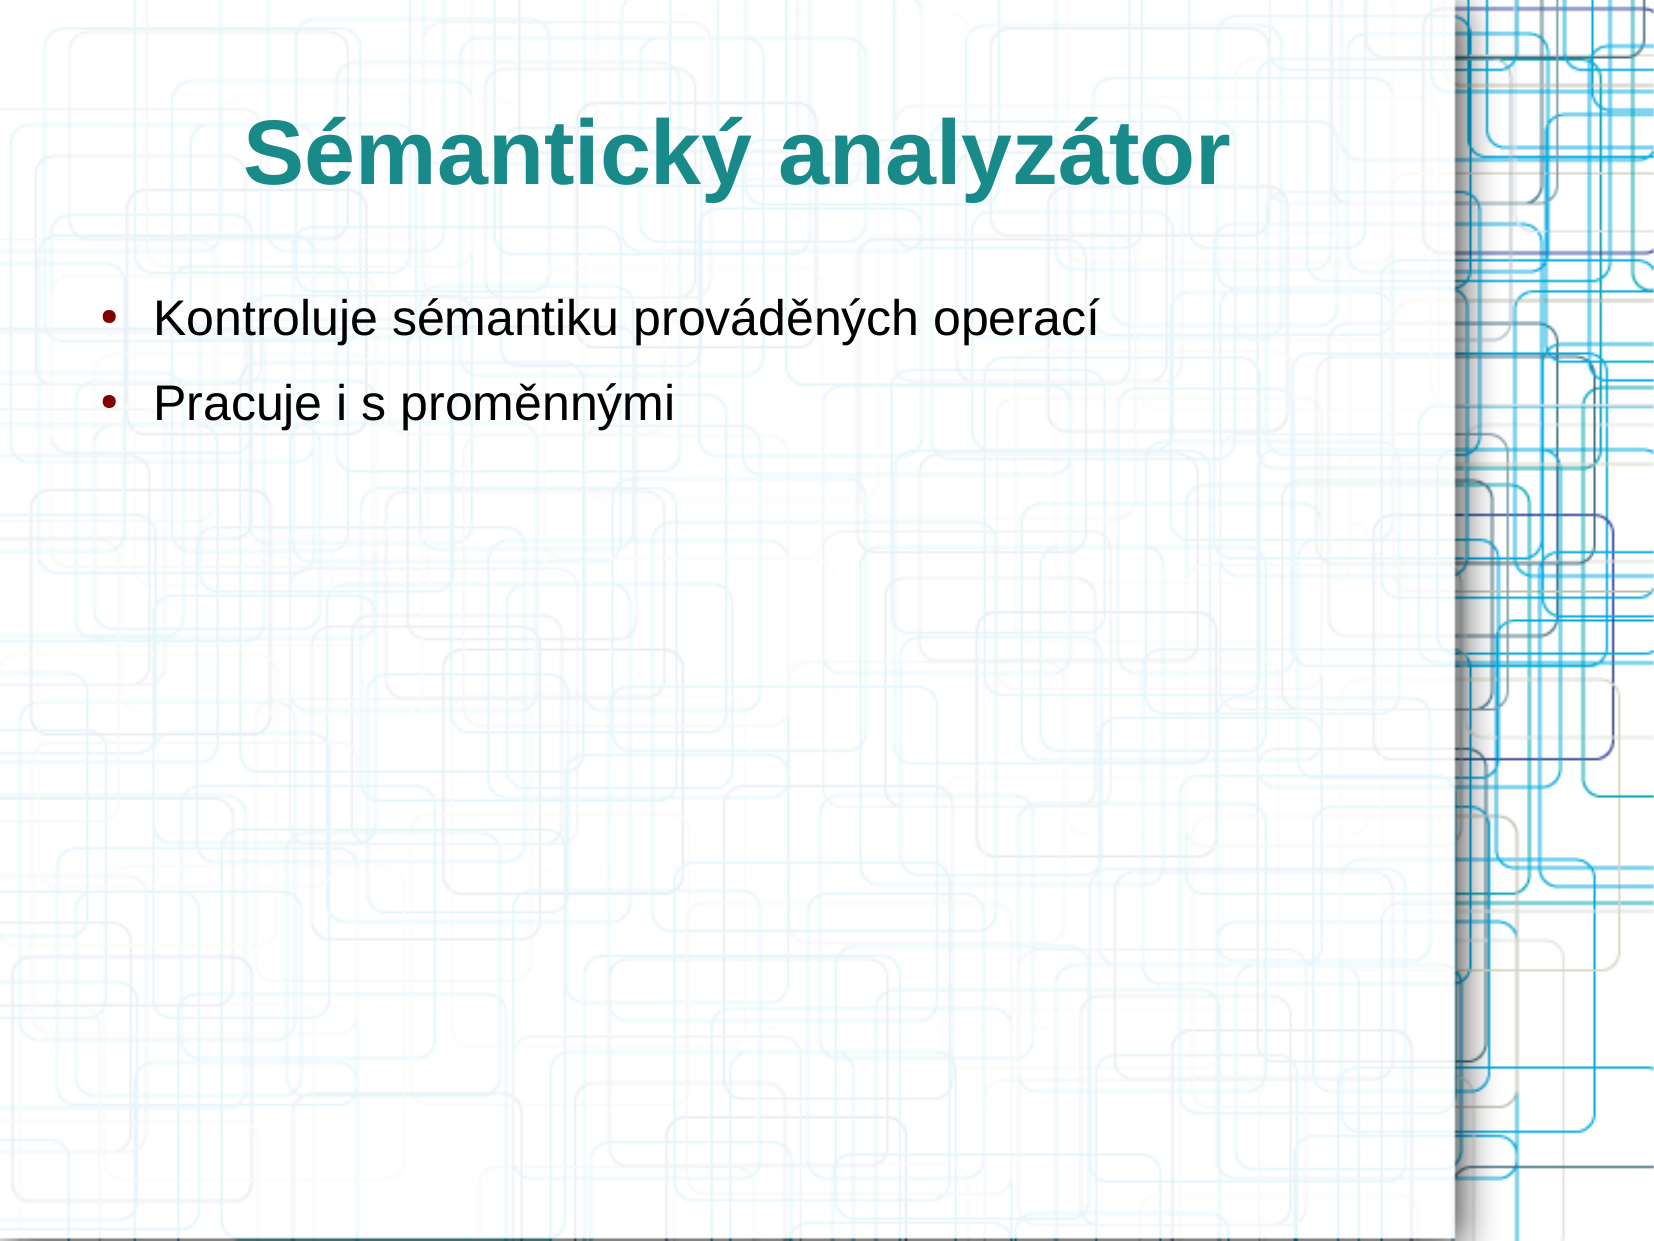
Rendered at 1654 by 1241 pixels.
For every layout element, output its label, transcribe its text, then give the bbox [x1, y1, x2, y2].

list Kontroluje sémantiku prováděných operací Pracuje i s proměnnými [82, 290, 1418, 1010]
title Sémantický analyzátor [59, 49, 1418, 257]
picture [0, 0, 1654, 1241]
